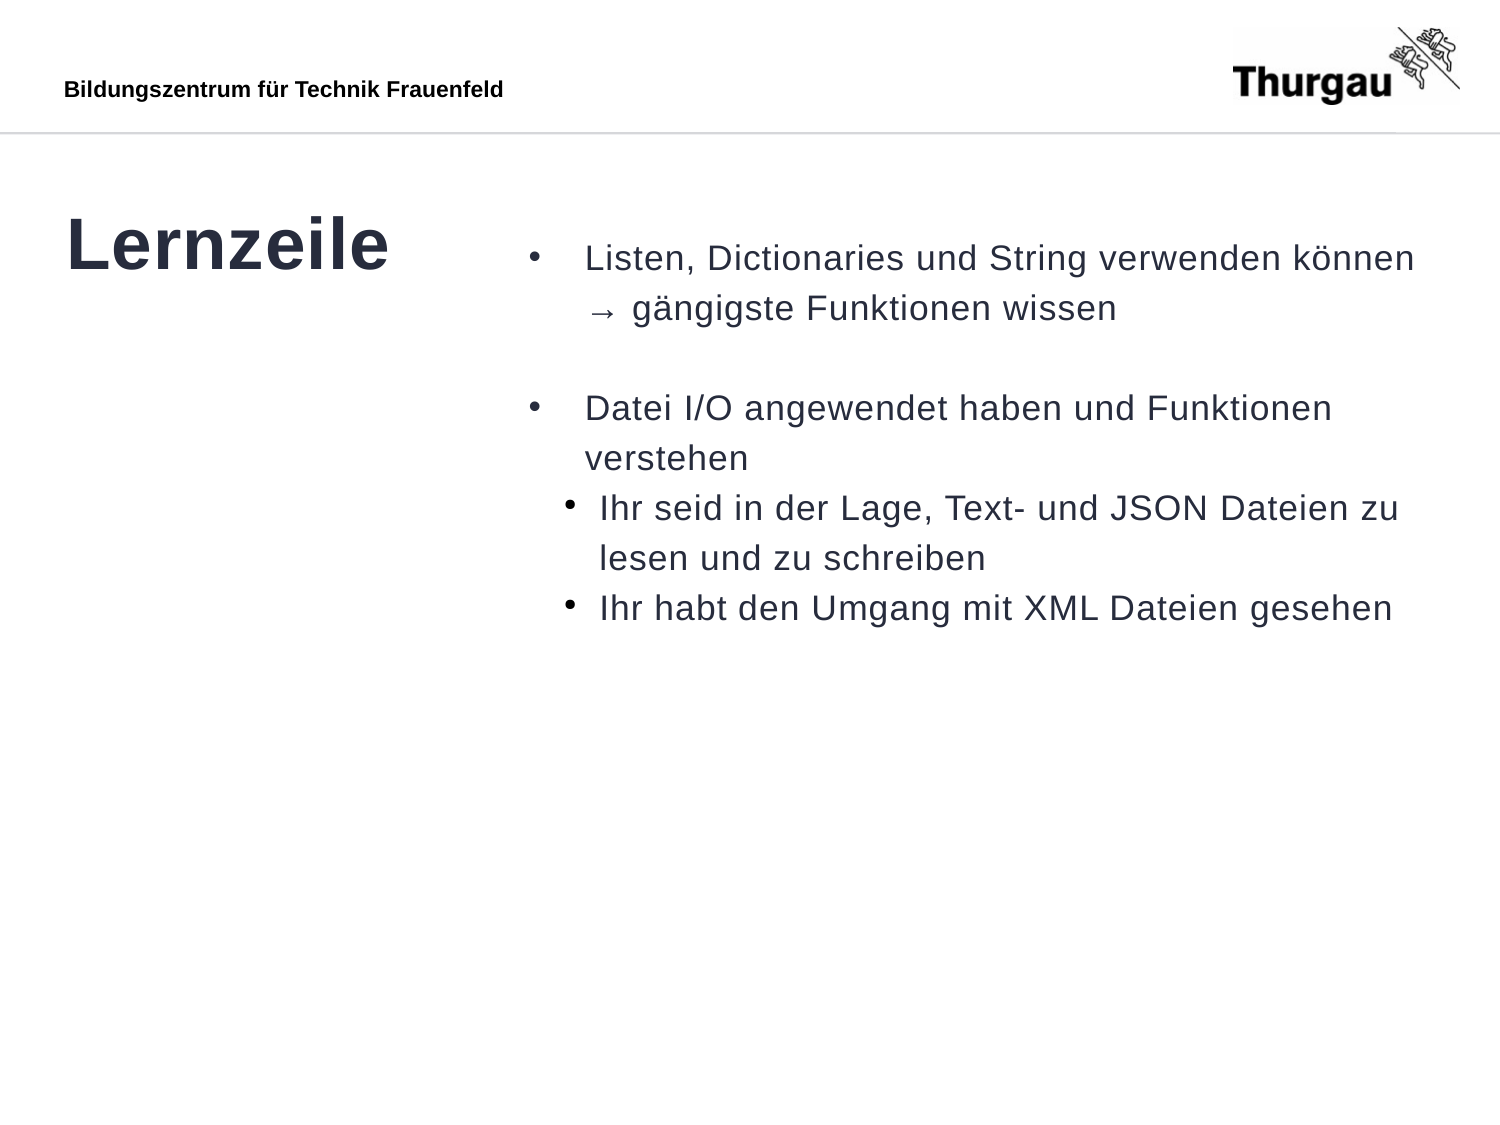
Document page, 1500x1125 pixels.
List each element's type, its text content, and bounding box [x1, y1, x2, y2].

picture [1233, 27, 1460, 105]
text_box Listen, Dictionaries und String verwenden können → gängigste Funktionen wissen Datei I/O angewendet haben und Funktionen verstehen Ihr seid in der Lage, Text- und JSON Dateien zu lesen und zu schreiben Ihr habt den Umgang mit XML Dateien gesehen [513, 219, 1435, 1042]
text_box Lernzeile [51, 208, 422, 587]
text_box Bildungszentrum für Technik Frauenfeld [48, 65, 667, 115]
